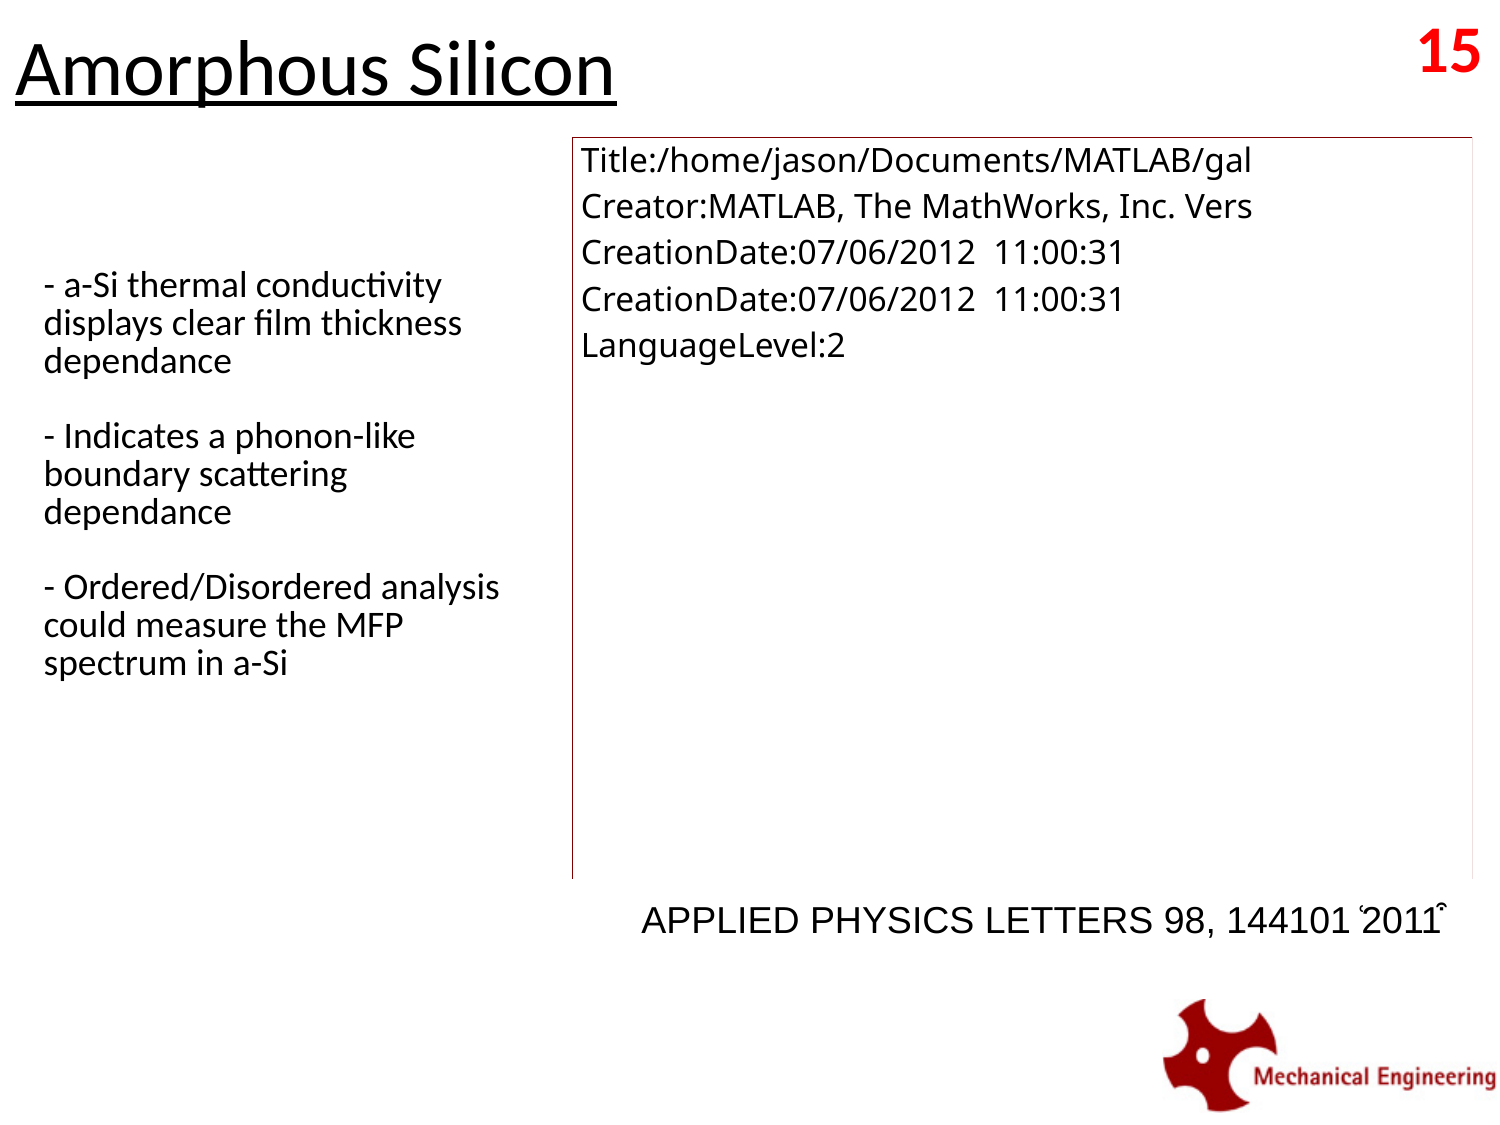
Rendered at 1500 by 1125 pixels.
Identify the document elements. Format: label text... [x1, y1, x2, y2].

text_box 15 [1400, 0, 1499, 93]
text_box - a-Si thermal conductivity displays clear film thickness dependance - Indicates a phonon-like boundary scattering dependance - Ordered/Disordered analysis could measure the MFP spectrum in a-Si [28, 262, 550, 800]
picture [570, 135, 1473, 879]
text_box APPLIED PHYSICS LETTERS 98, 144101 ͑2011͒ [626, 892, 1458, 949]
picture [1162, 999, 1497, 1113]
title Amorphous Silicon [0, 0, 1441, 158]
